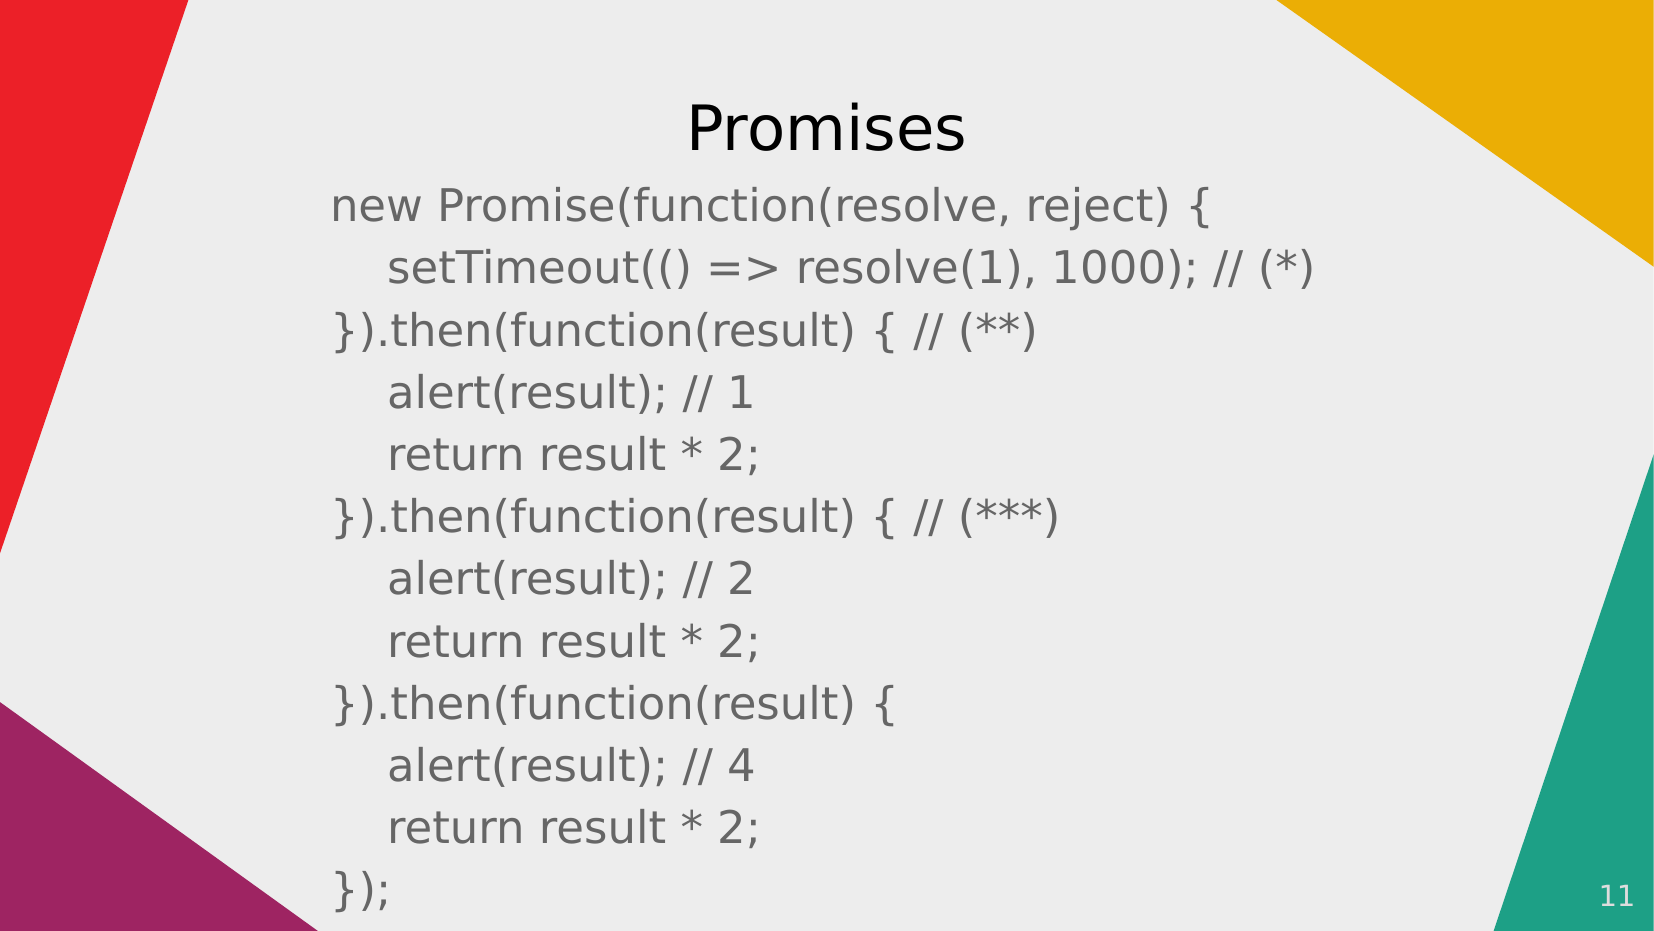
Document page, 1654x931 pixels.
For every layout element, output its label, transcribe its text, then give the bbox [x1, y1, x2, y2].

list new Promise(function(resolve, reject) { setTimeout(() => resolve(1), 1000); // (*) }).then(function(result) { // (**) alert(result); // 1 return result * 2; }).then(function(result) { // (***) alert(result); // 2 return result * 2; }).then(function(result) { alert(result); // 4 return result * 2; }); [330, 180, 1654, 931]
title Promises [114, 54, 1539, 203]
